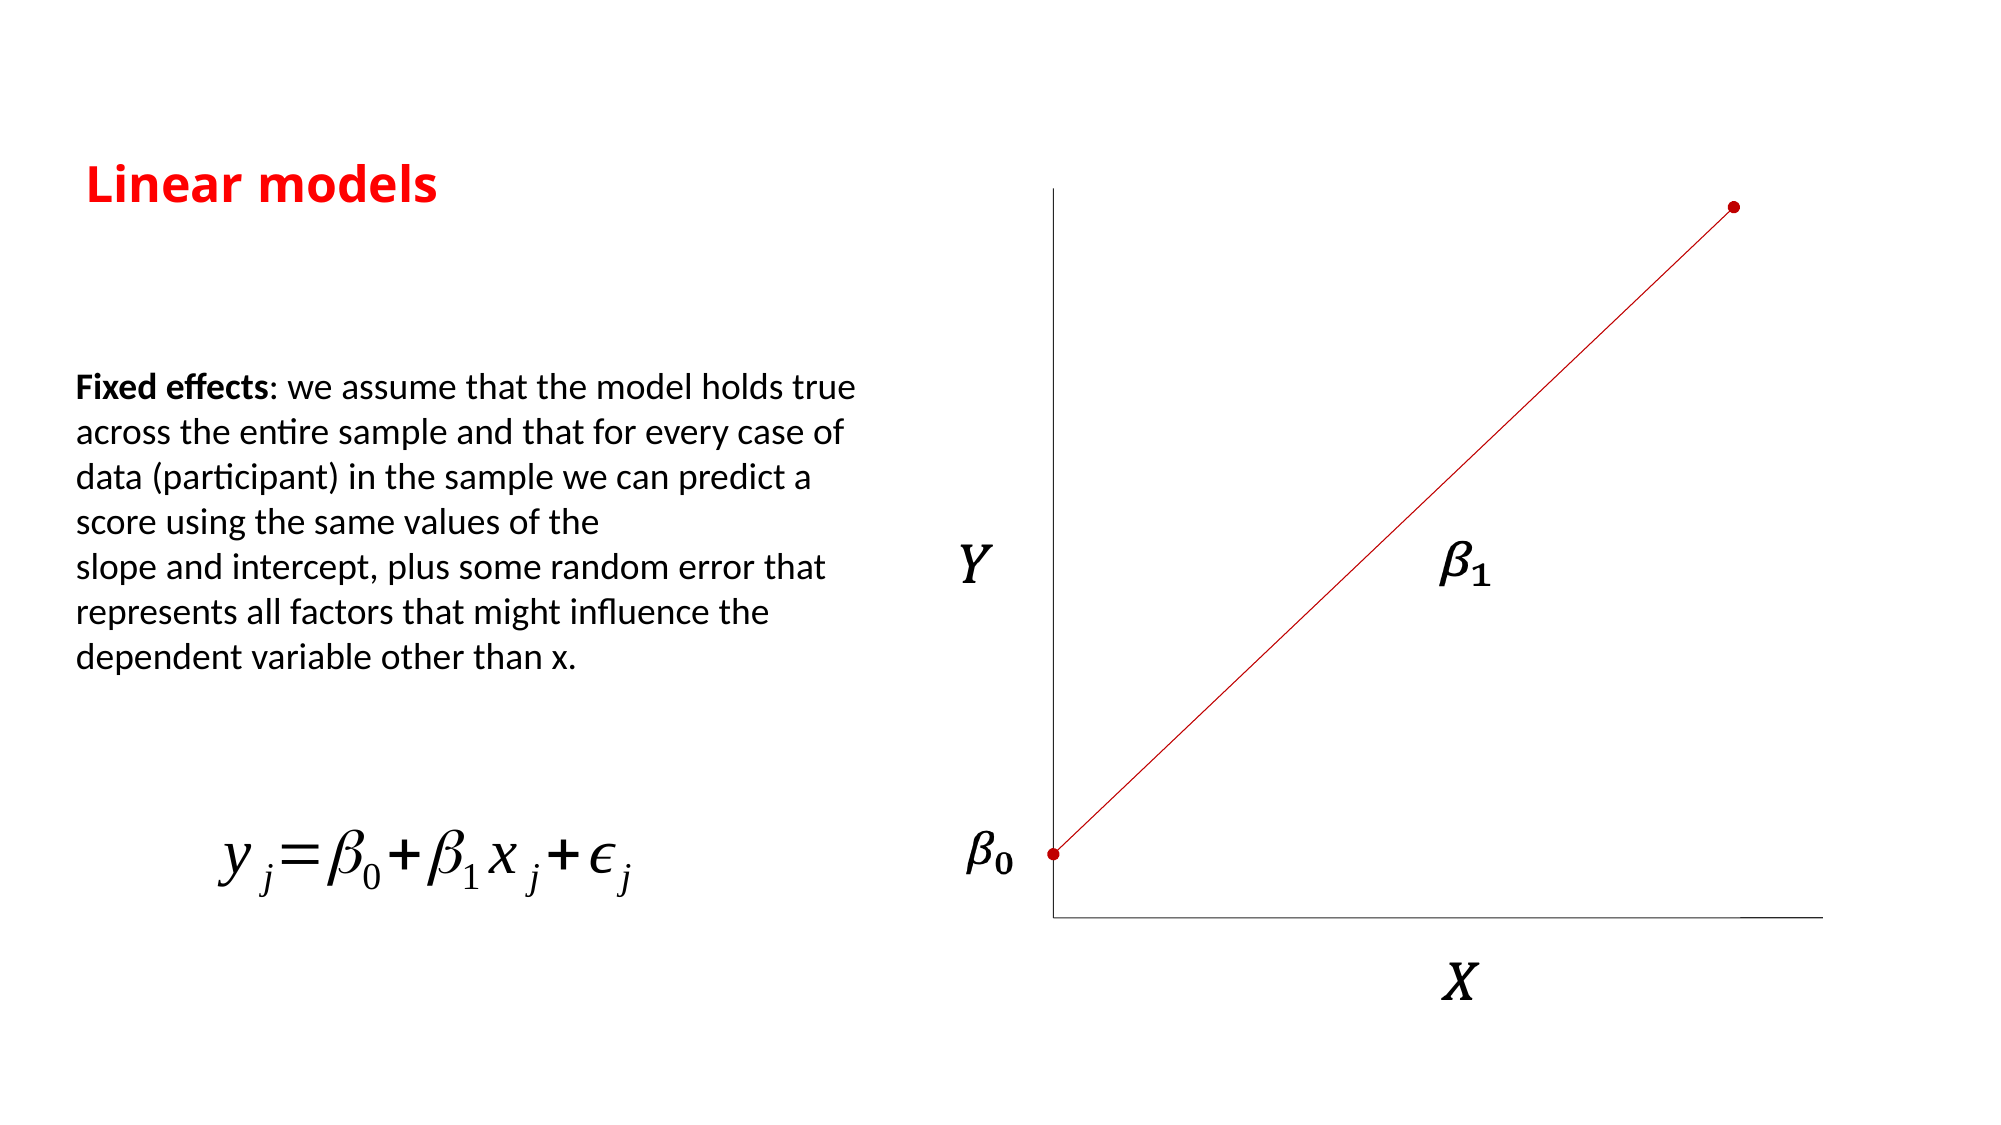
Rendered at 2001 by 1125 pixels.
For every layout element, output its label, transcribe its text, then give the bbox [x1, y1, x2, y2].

chart [199, 818, 650, 898]
text_box [1411, 524, 1528, 611]
text_box Fixed effects: we assume that the model holds true across the entire sample and that for every case of data (participant) in the sample we can predict a score using the same values of the slope and intercept, plus some random error that represents all factors that might influence the dependent variable other than x. [61, 354, 906, 730]
text_box Linear models [70, 77, 1796, 296]
text_box [926, 519, 1025, 606]
text_box [1411, 938, 1510, 1024]
text_box [941, 811, 1040, 898]
